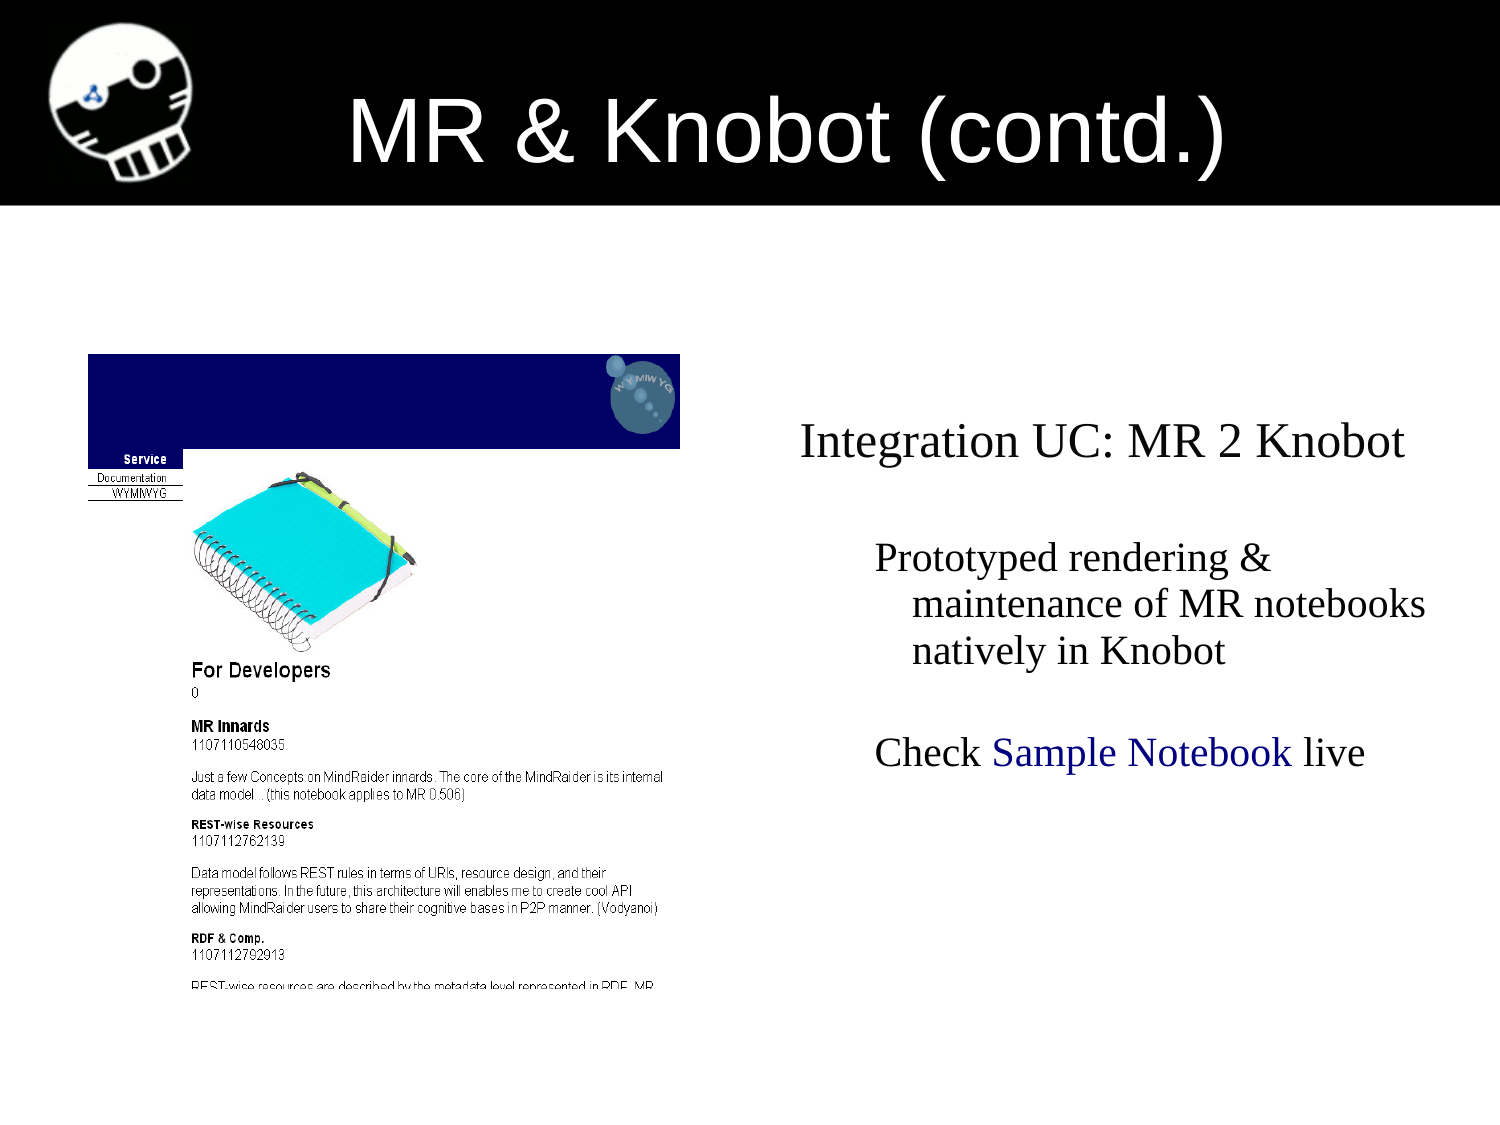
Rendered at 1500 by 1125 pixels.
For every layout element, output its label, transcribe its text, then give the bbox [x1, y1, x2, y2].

title MR & Knobot (contd.) [150, 13, 1426, 249]
picture [0, 0, 1500, 1125]
list Integration UC: MR 2 Knobot Prototyped rendering & maintenance of MR notebooks natively in Knobot Check Sample Notebook live [649, 413, 1447, 1004]
